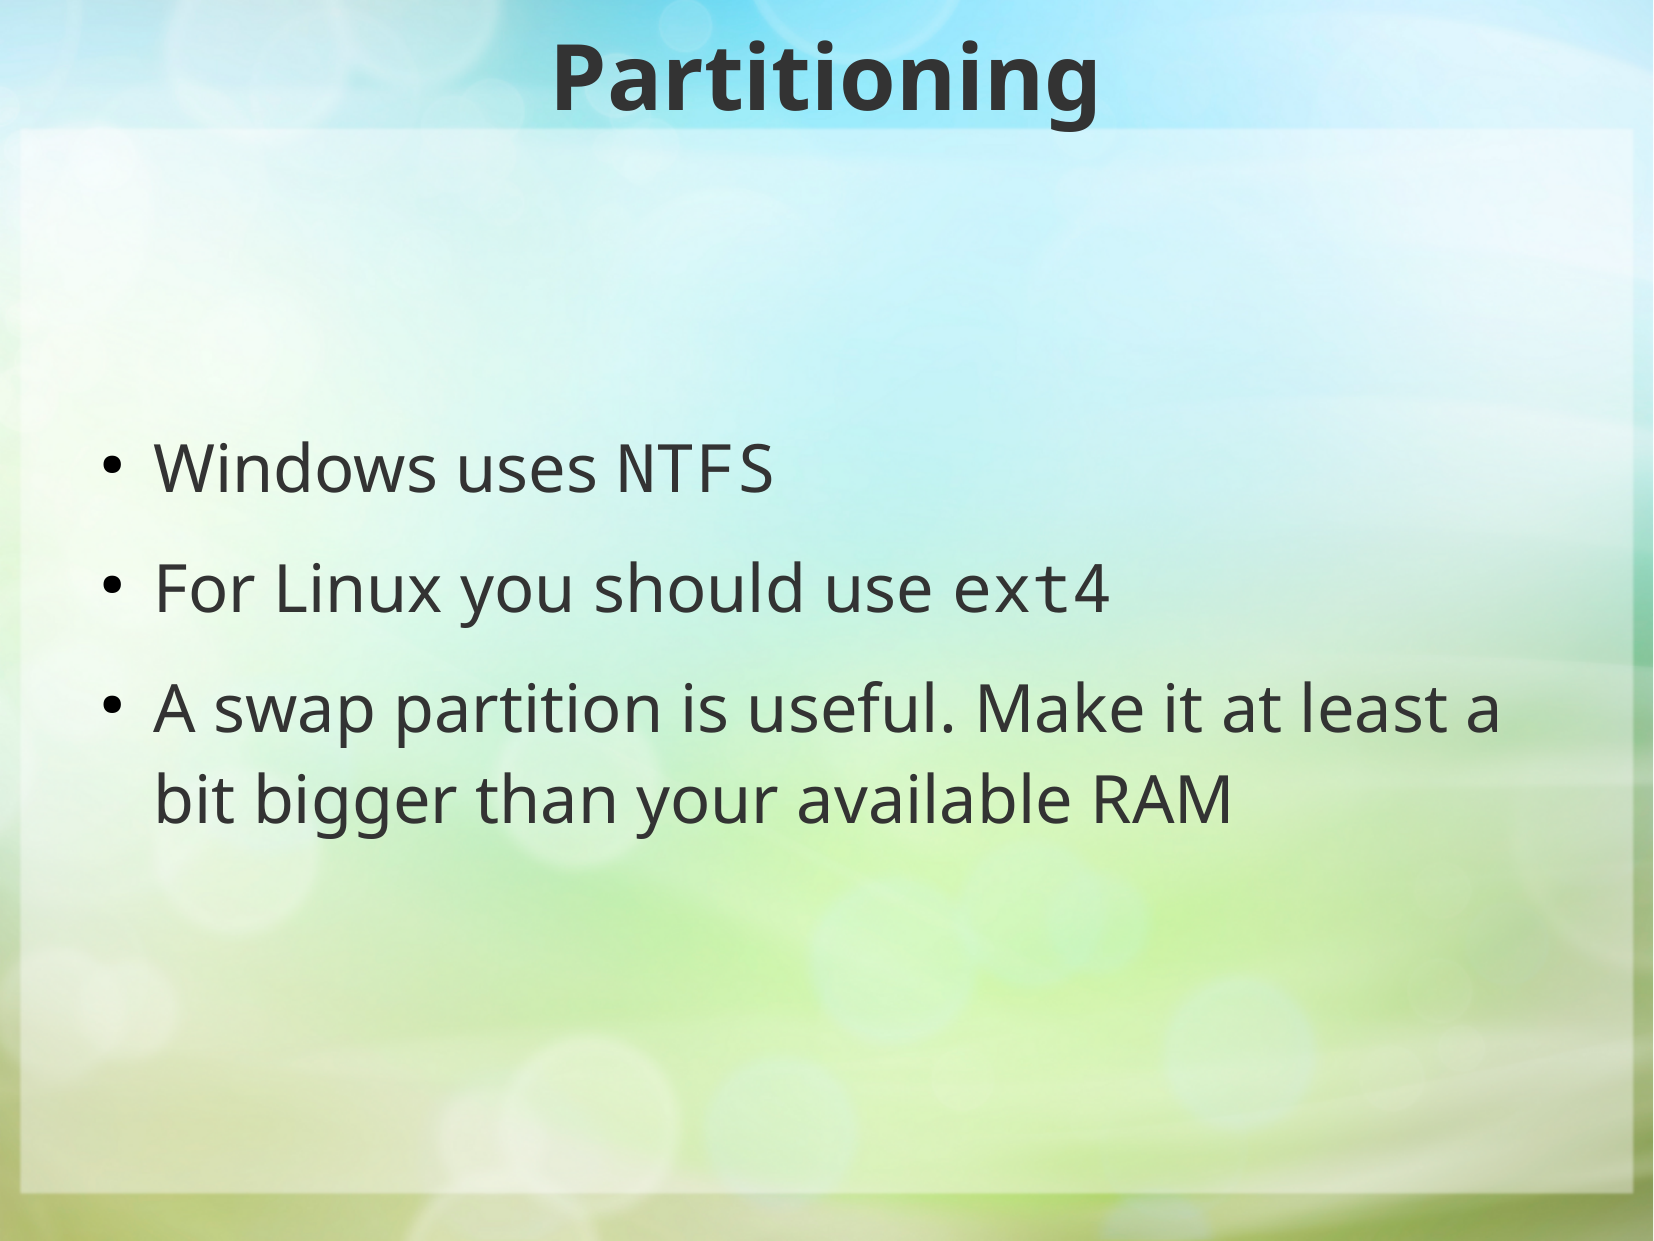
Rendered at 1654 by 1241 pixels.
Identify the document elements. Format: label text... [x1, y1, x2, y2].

title Partitioning [82, 0, 1571, 151]
picture [0, 0, 1654, 1241]
list Windows uses NTFS For Linux you should use ext4 A swap partition is useful. Make it at least a bit bigger than your available RAM [82, 222, 1571, 1042]
